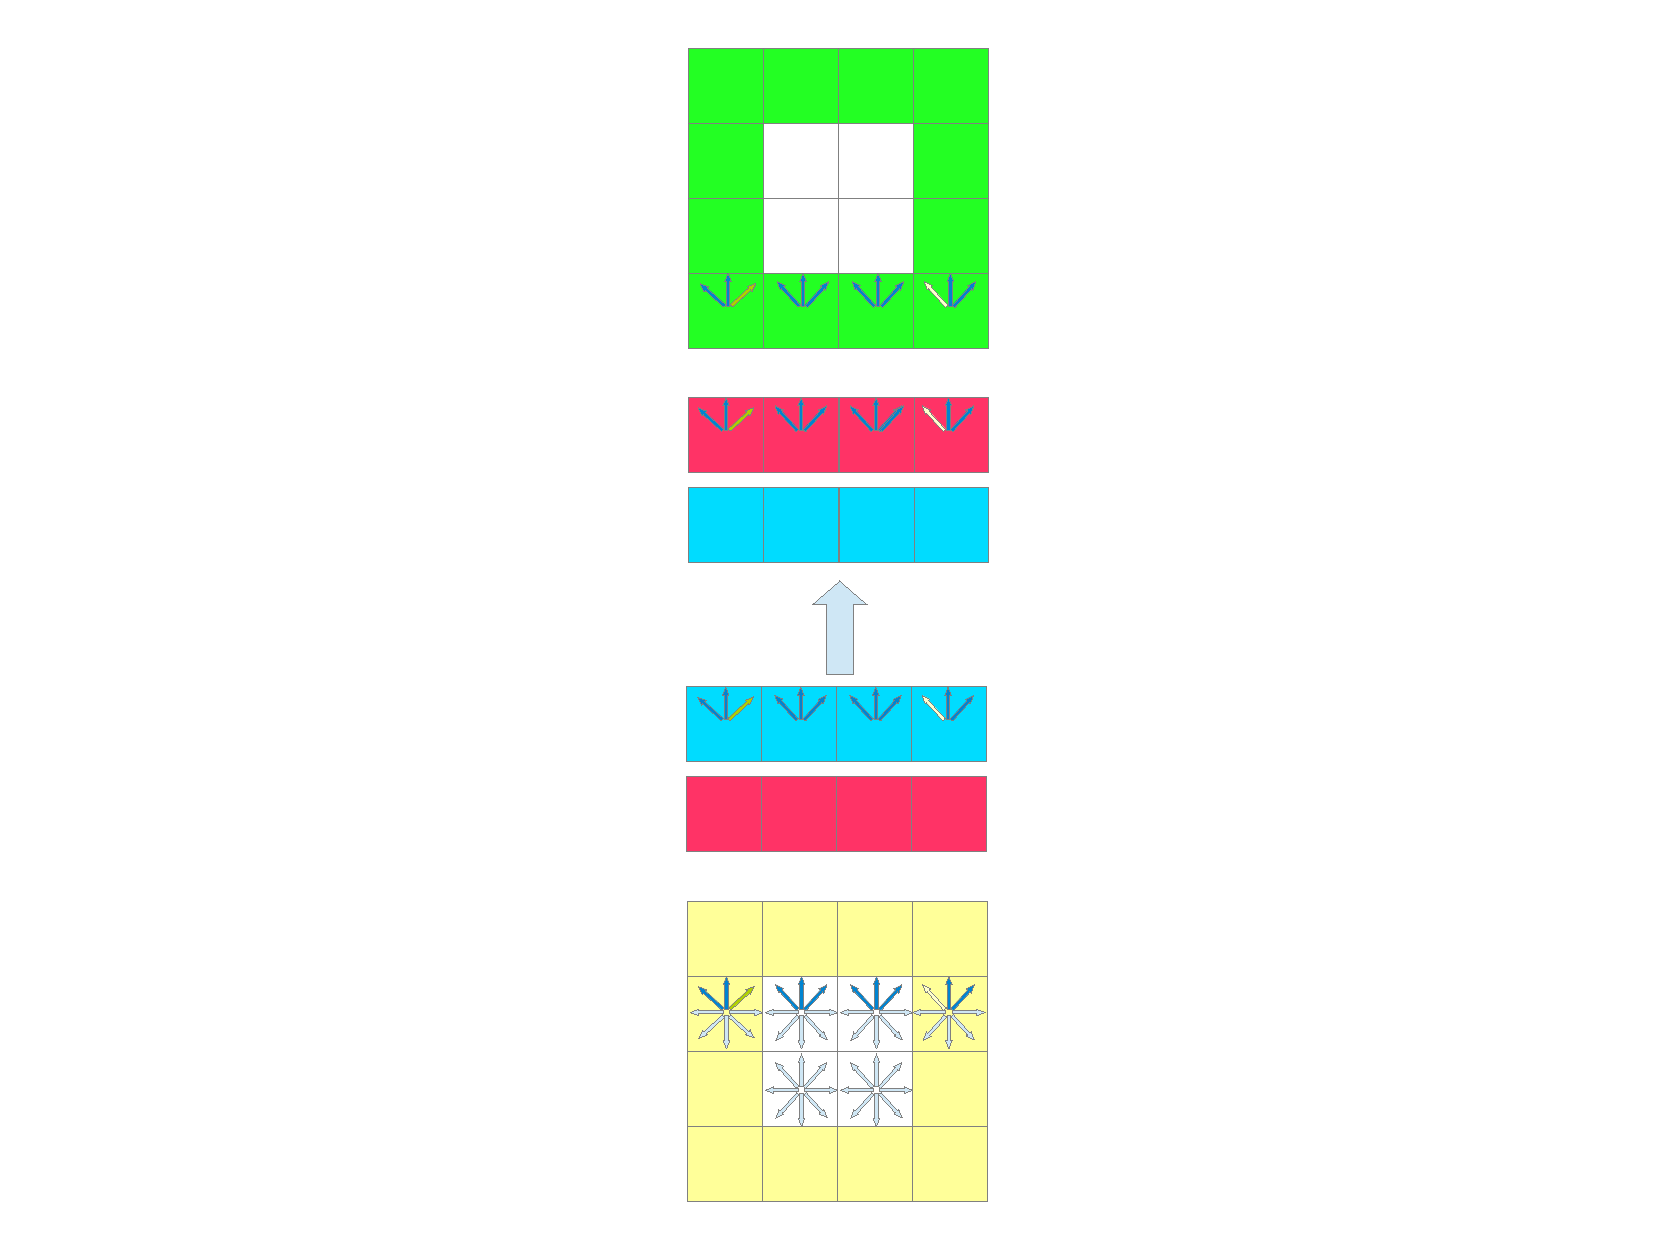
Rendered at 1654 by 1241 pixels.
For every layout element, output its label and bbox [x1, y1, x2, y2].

text_box [686, 776, 987, 852]
text_box [688, 487, 989, 563]
text_box [688, 48, 989, 349]
text_box [686, 686, 987, 762]
text_box [812, 580, 868, 675]
text_box [687, 901, 988, 1202]
text_box [688, 397, 989, 473]
